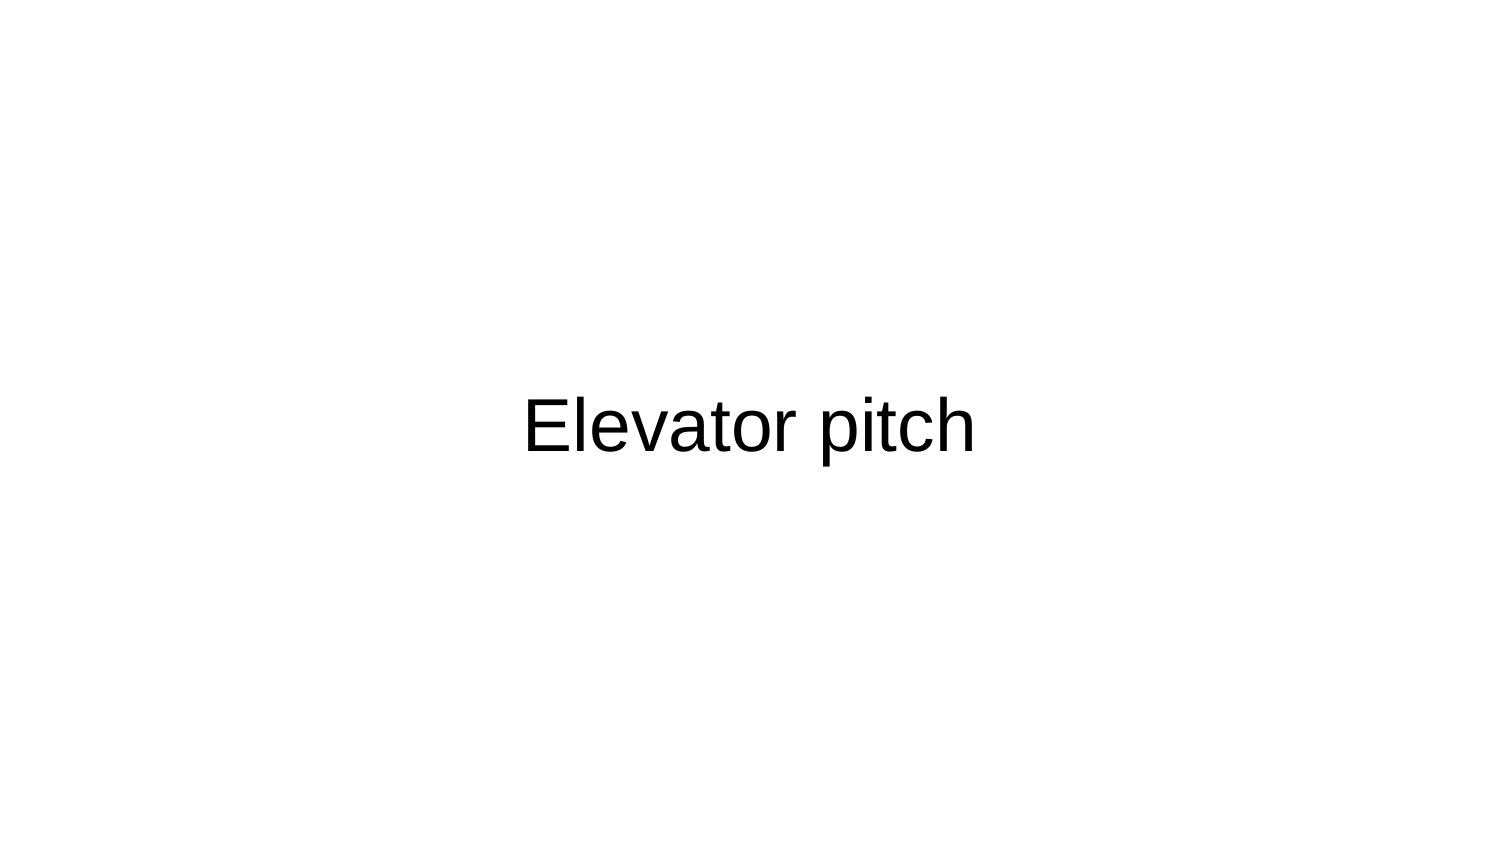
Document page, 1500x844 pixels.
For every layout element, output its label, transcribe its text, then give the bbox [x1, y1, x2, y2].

title Elevator pitch [51, 352, 1449, 491]
